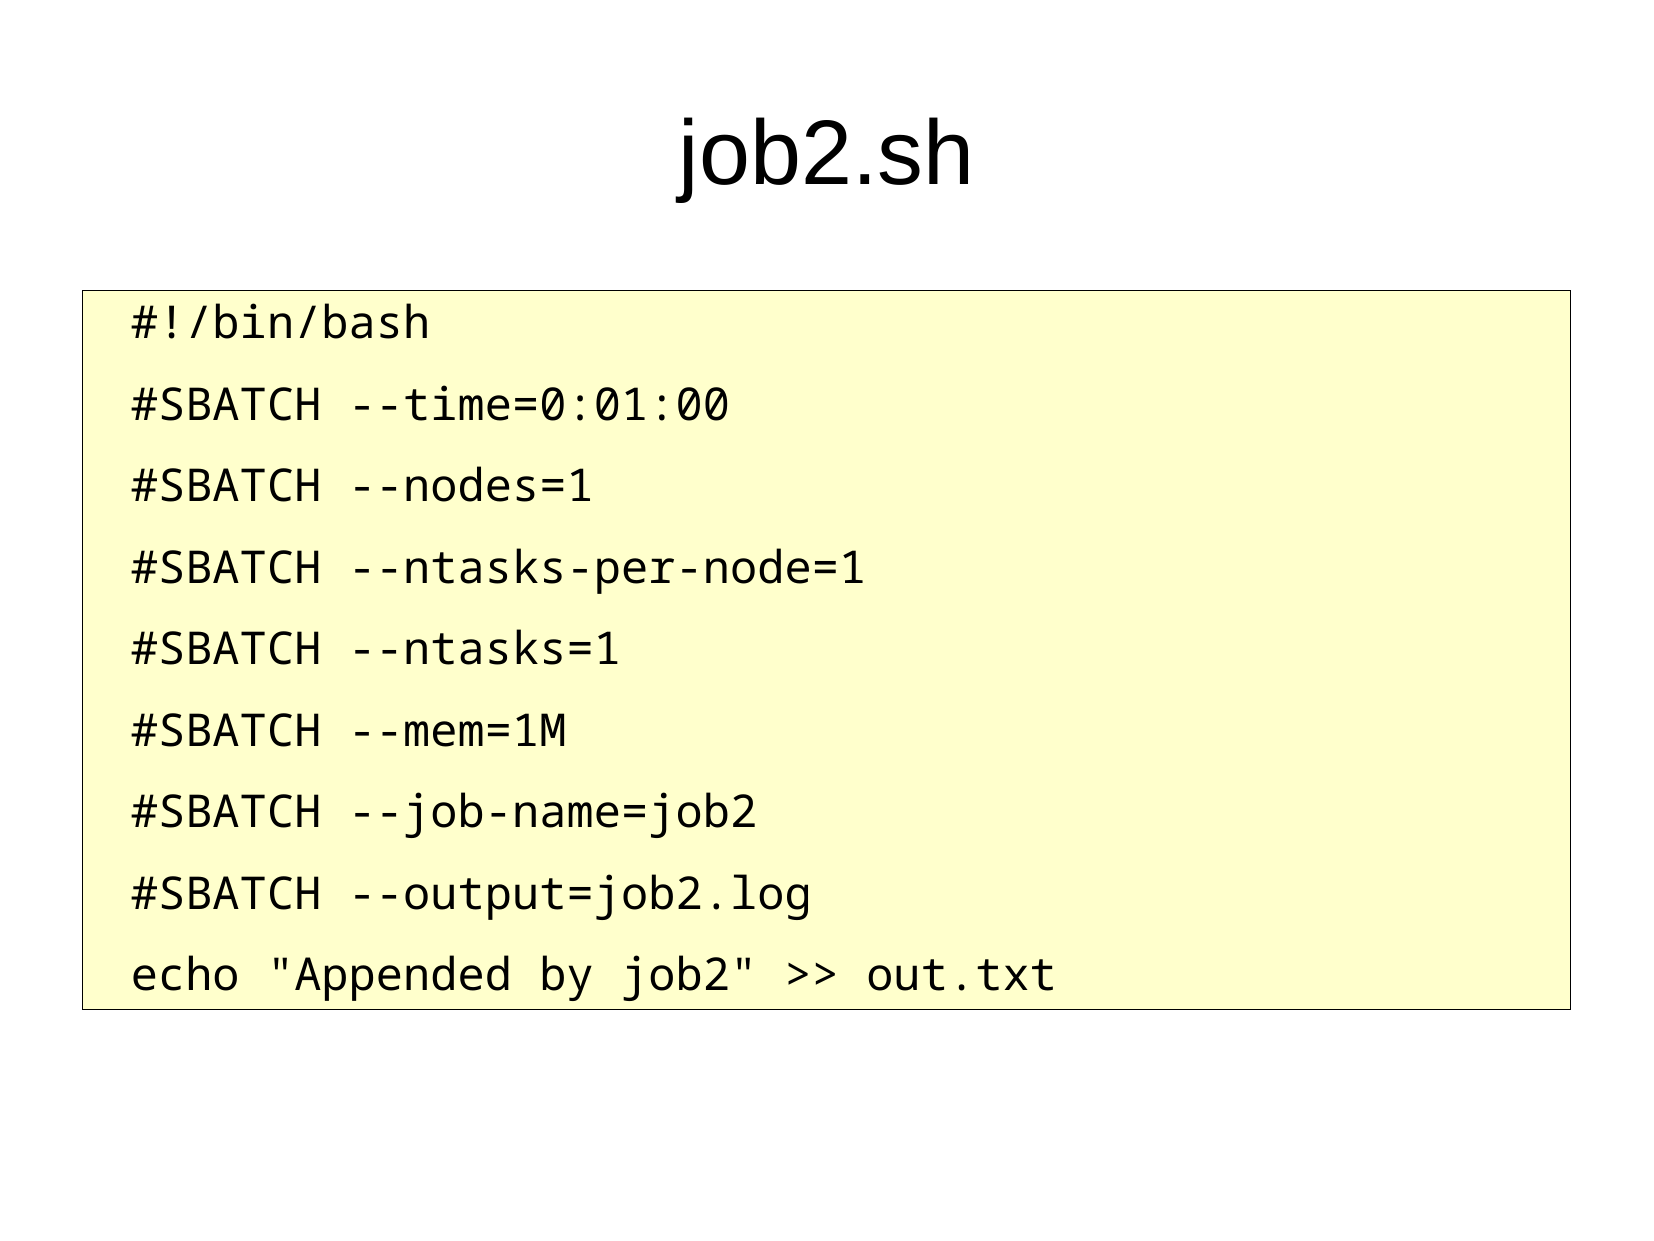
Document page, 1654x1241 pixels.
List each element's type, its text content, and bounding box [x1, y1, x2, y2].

list #!/bin/bash #SBATCH --time=0:01:00 #SBATCH --nodes=1 #SBATCH --ntasks-per-node=1 #SBATCH --ntasks=1 #SBATCH --mem=1M #SBATCH --job-name=job2 #SBATCH --output=job2.log echo "Appended by job2" >> out.txt [82, 290, 1571, 1010]
title job2.sh [82, 49, 1571, 257]
